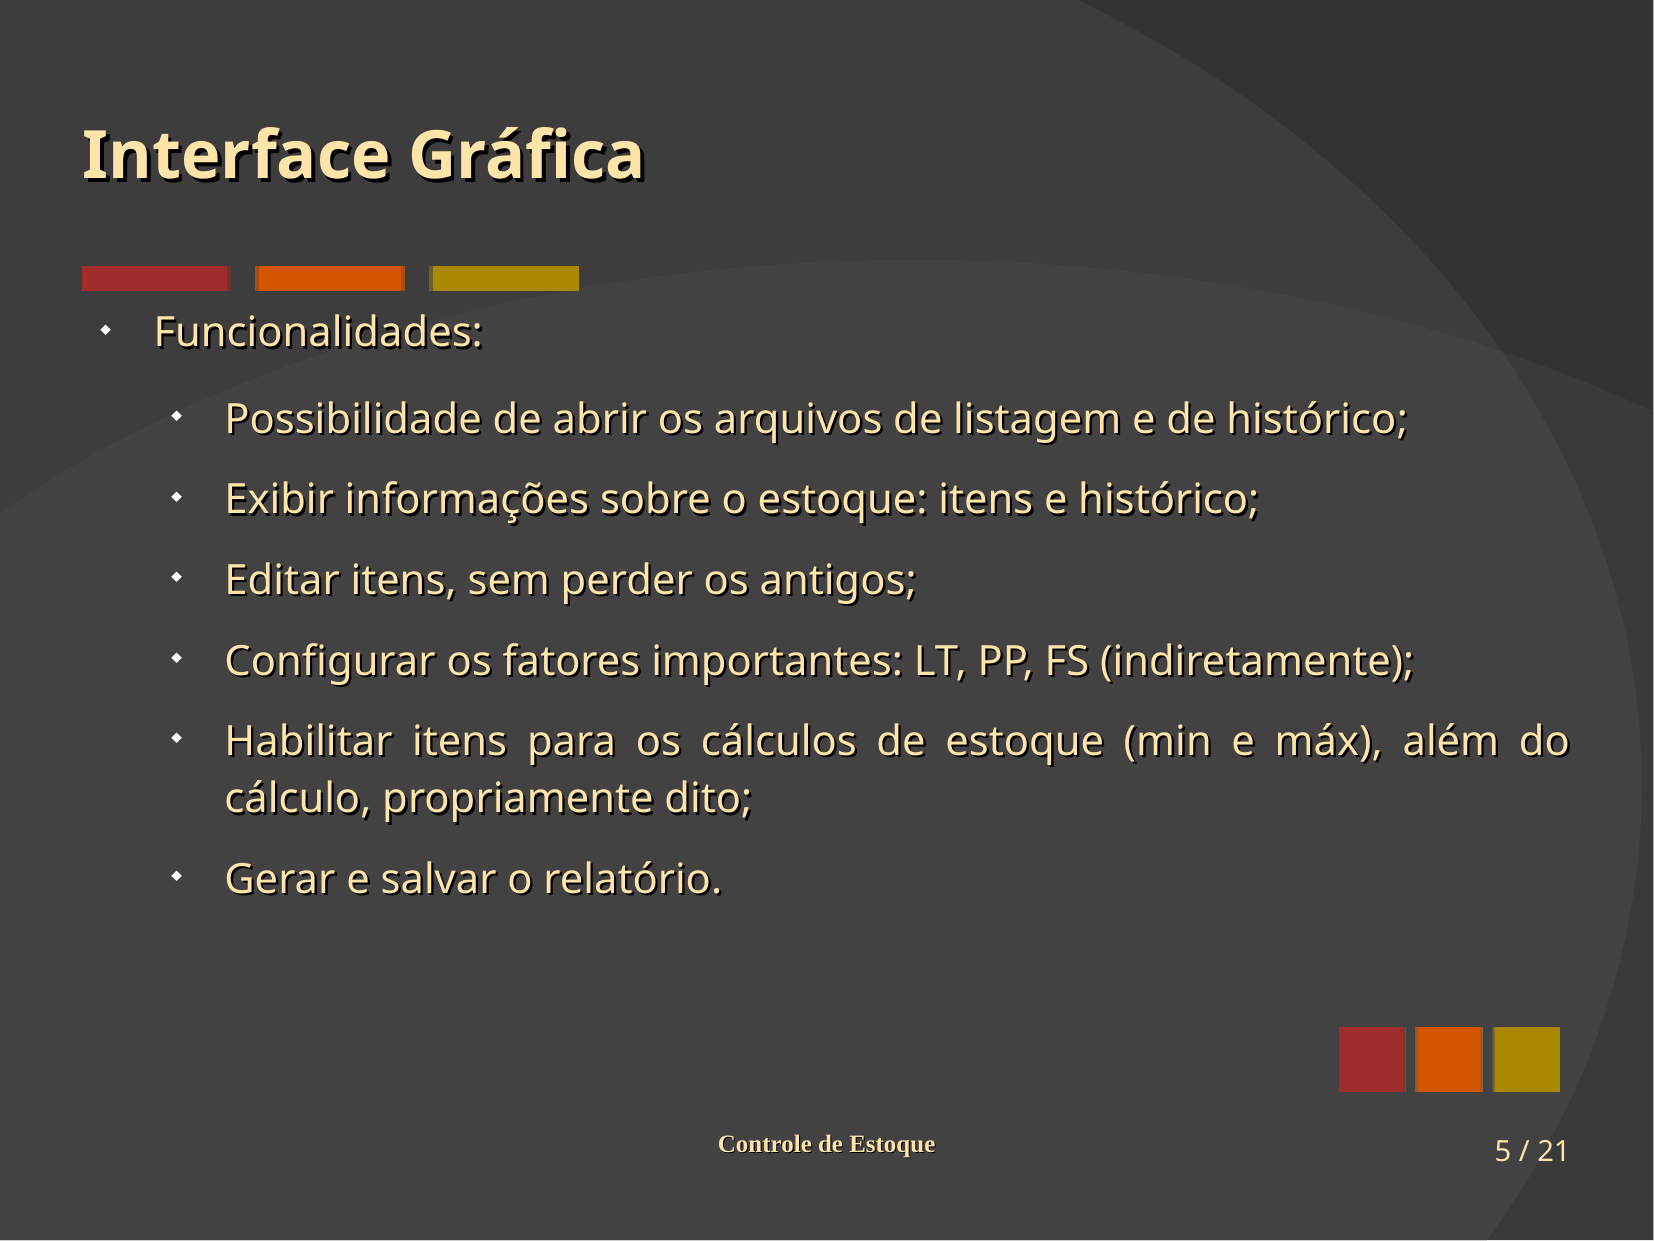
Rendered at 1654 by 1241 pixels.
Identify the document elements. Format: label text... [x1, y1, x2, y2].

picture [82, 266, 579, 291]
picture [1339, 1027, 1560, 1092]
list Funcionalidades: Possibilidade de abrir os arquivos de listagem e de histórico; Exibir informações sobre o estoque: itens e histórico; Editar itens, sem perder os antigos; Configurar os fatores importantes: LT, PP, FS (indiretamente); Habilitar itens para os cálculos de estoque (min e máx), além do cálculo, propriamente dito; Gerar e salvar o relatório. [82, 302, 1571, 1022]
title Interface Gráfica [82, 49, 1571, 257]
